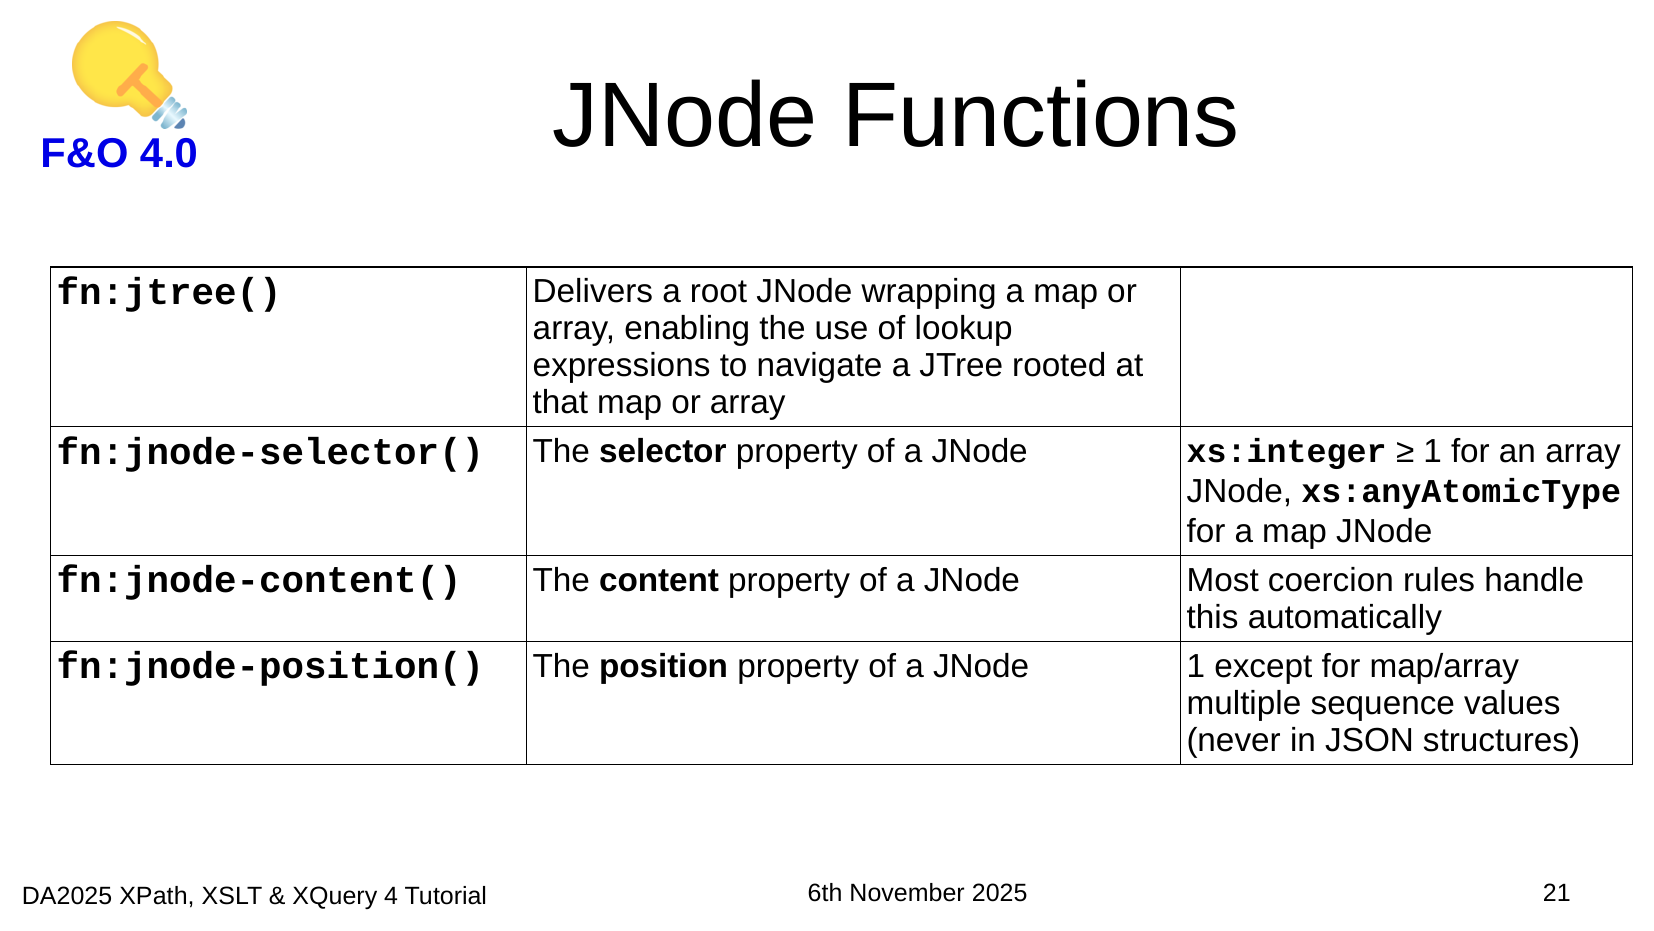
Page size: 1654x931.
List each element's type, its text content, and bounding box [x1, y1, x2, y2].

table_cell fn:jnode-position() [51, 642, 526, 764]
table_cell Most coercion rules handle this automatically [1181, 556, 1632, 641]
table_cell fn:jnode-content() [51, 556, 526, 641]
table_cell The position property of a JNode [527, 642, 1180, 764]
table_cell fn:jnode-selector() [51, 427, 526, 555]
table_cell The content property of a JNode [527, 556, 1180, 641]
table_cell 1 except for map/array multiple sequence values (never in JSON structures) [1181, 642, 1632, 764]
table_header [1181, 268, 1632, 426]
table_header Delivers a root JNode wrapping a map or array, enabling the use of lookup expressions to navigate a JTree rooted at that map or array [527, 268, 1180, 426]
table_header fn:jtree() [51, 268, 526, 426]
table_cell xs:integer ≥ 1 for an array JNode, xs:anyAtomicType for a map JNode [1181, 427, 1632, 555]
picture [72, 21, 187, 129]
title JNode Functions [222, 37, 1571, 193]
table_cell The selector property of a JNode [527, 427, 1180, 555]
